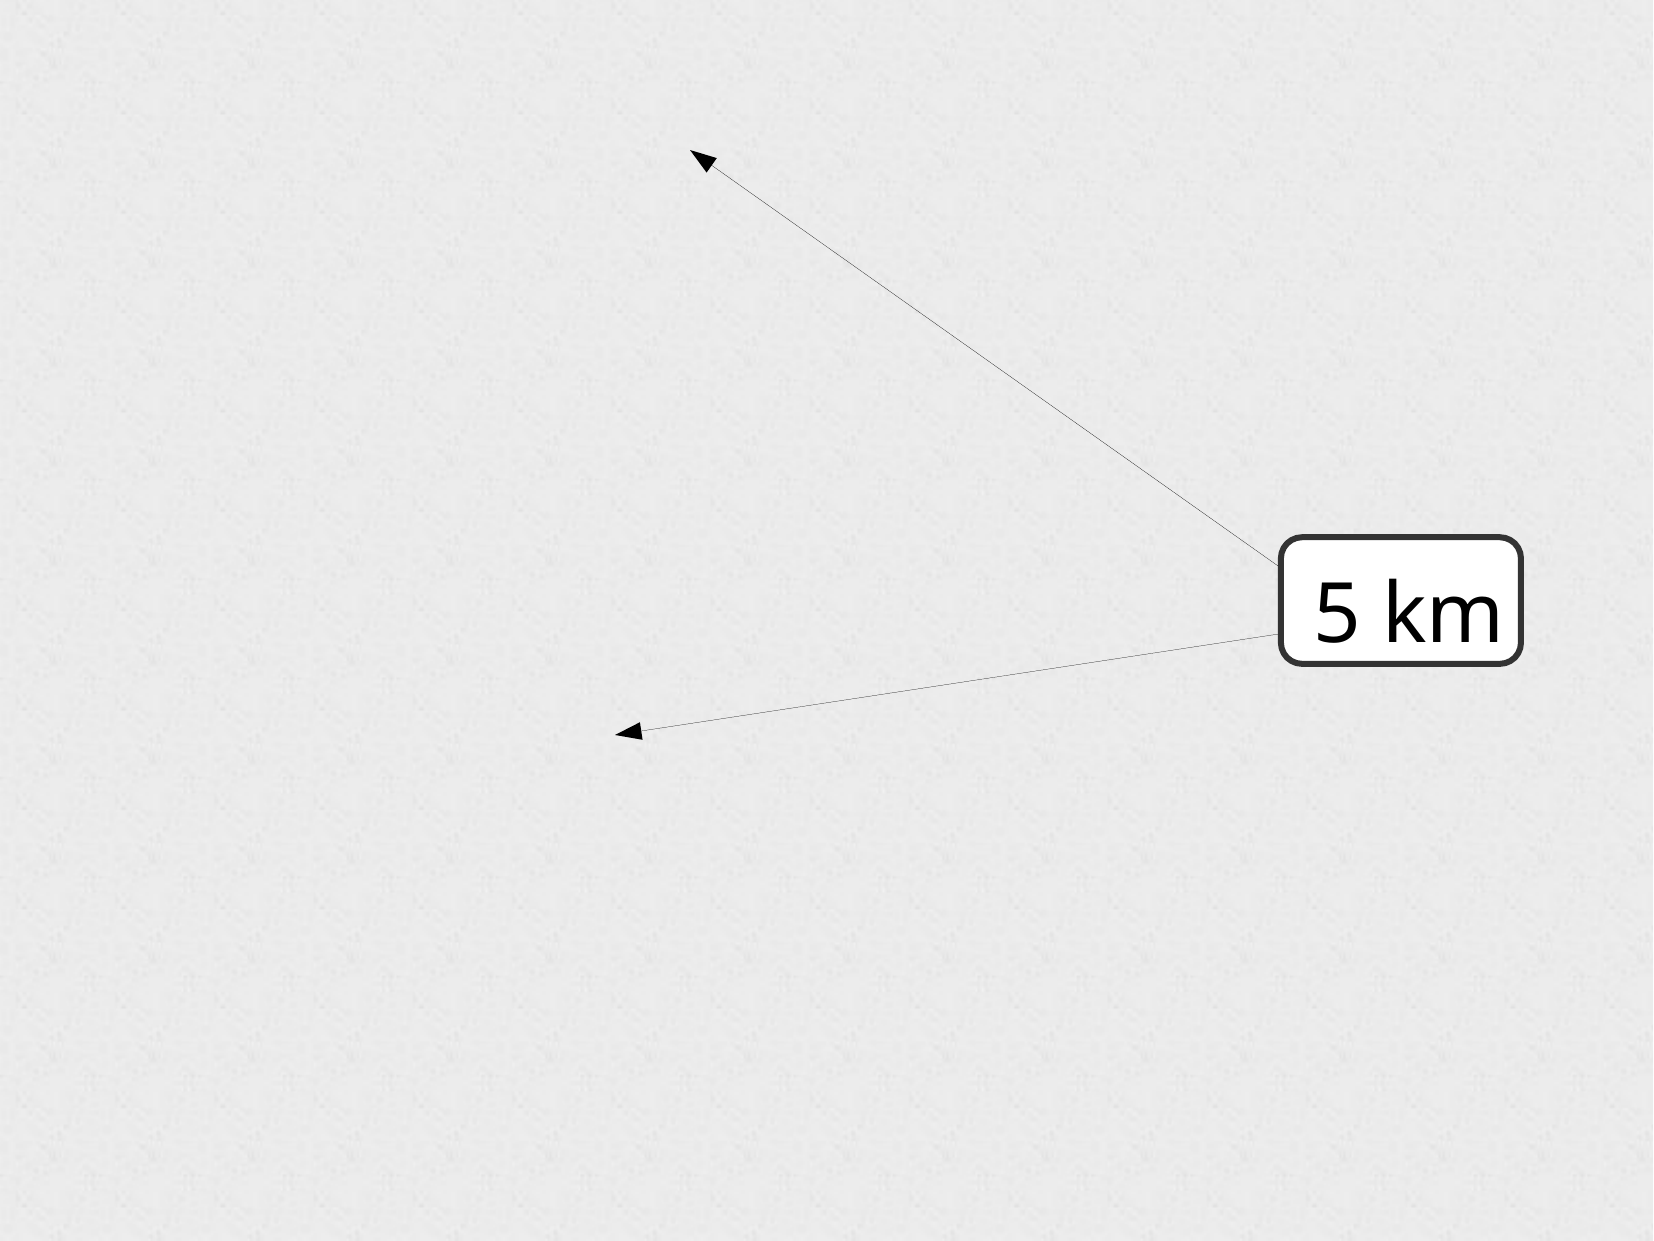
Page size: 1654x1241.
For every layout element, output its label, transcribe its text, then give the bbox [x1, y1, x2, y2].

picture [0, 0, 1654, 1241]
text_box [1280, 537, 1521, 664]
text_box 5 km [1298, 546, 1509, 658]
